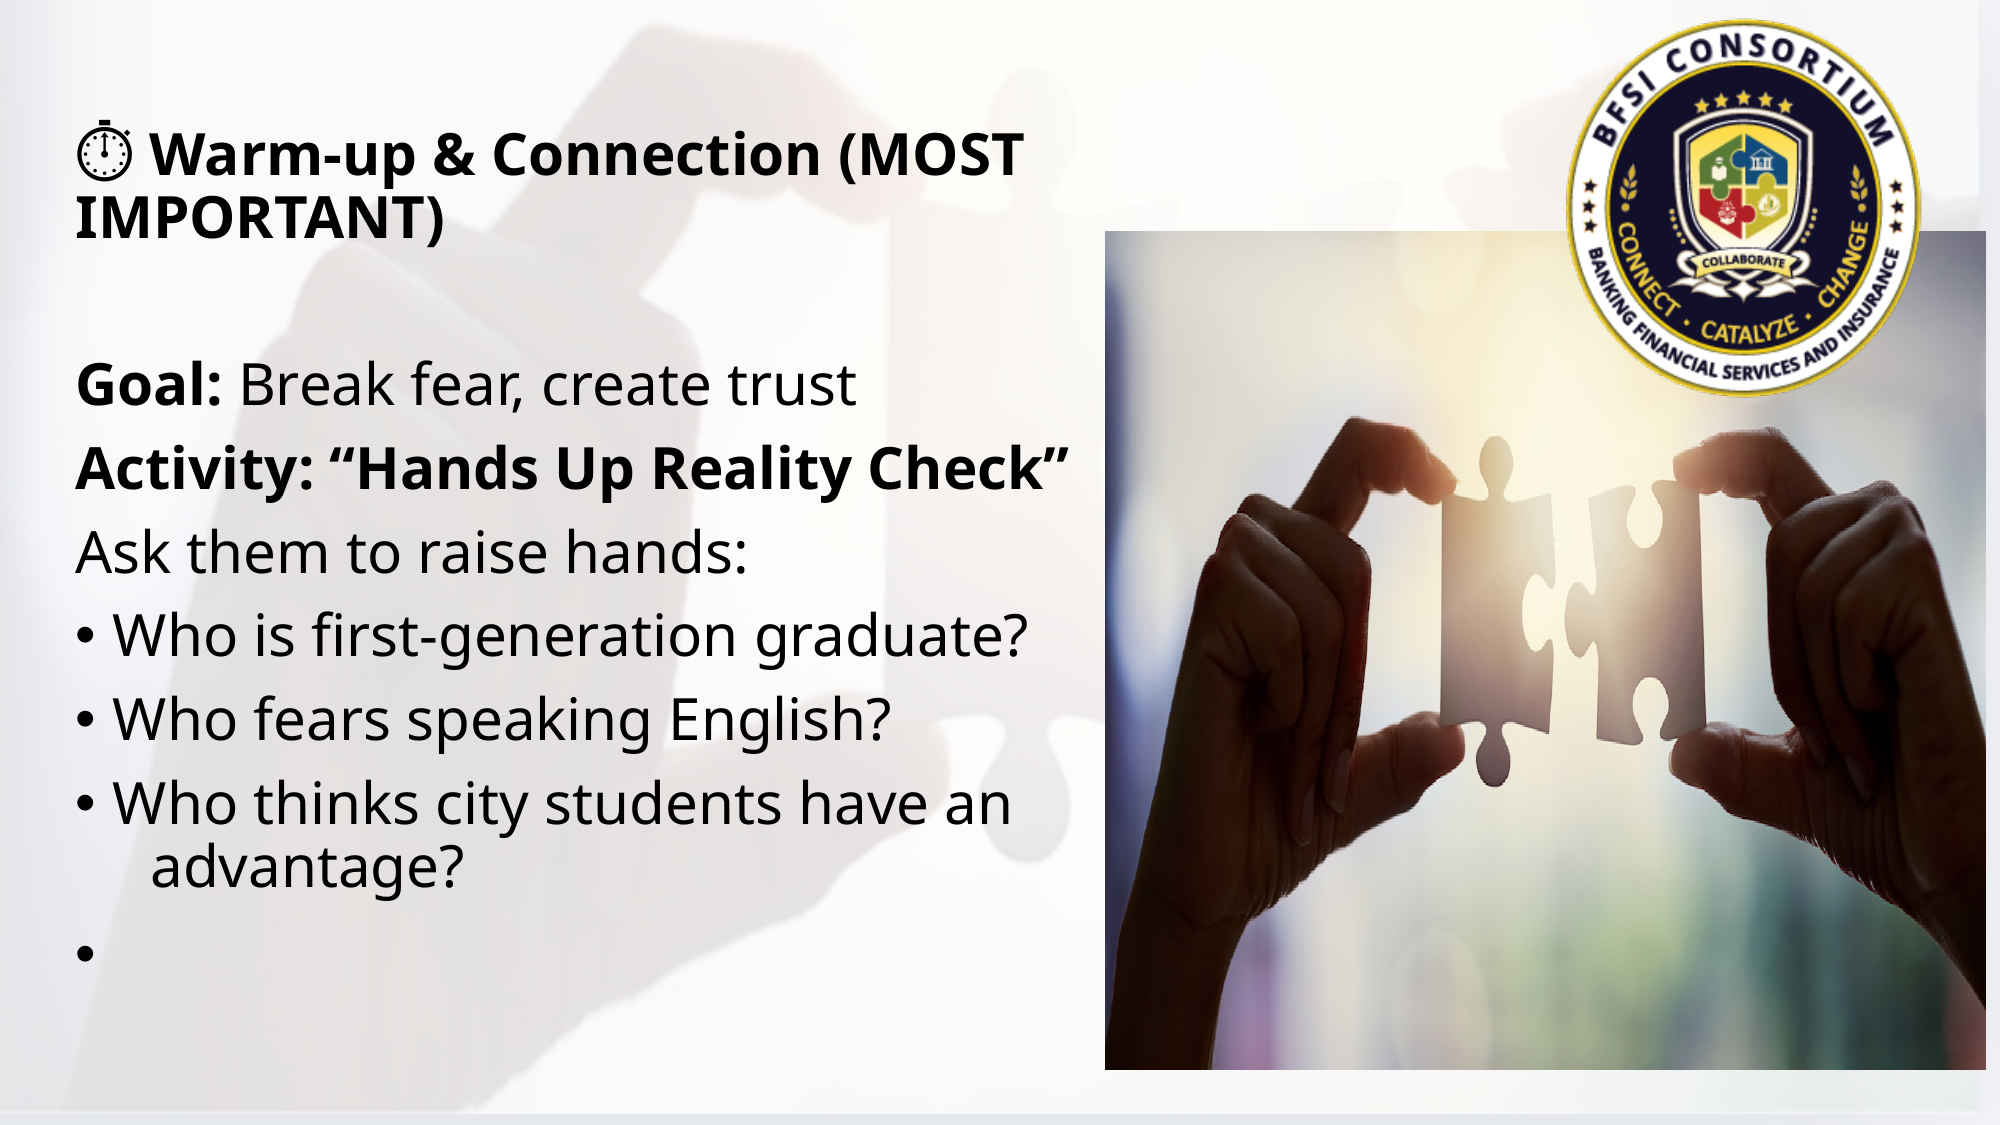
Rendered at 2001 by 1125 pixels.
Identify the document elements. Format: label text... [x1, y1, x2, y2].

picture [0, 0, 2000, 1125]
list ⏱ Warm-up & Connection (MOST IMPORTANT) Goal: Break fear, create trust Activity: “Hands Up Reality Check” Ask them to raise hands: Who is first-generation graduate? Who fears speaking English? Who thinks city students have an advantage? [60, 117, 1150, 1014]
